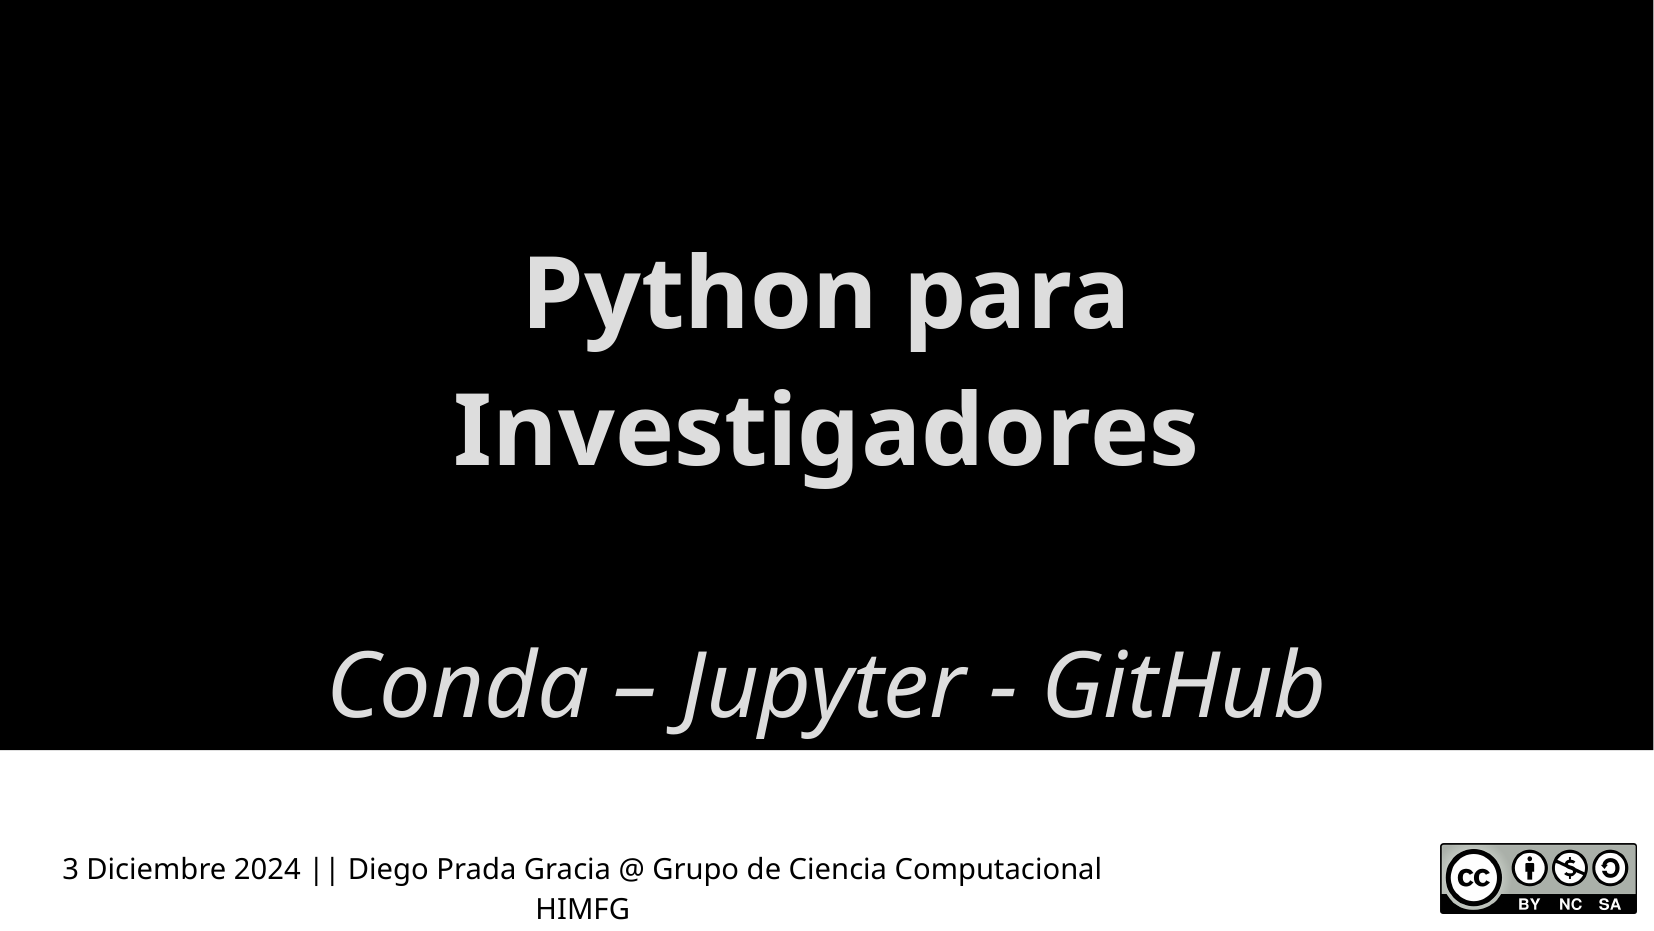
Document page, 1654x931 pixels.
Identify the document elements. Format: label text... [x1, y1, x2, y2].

picture [1440, 843, 1637, 914]
text_box Python para Investigadores Conda – Jupyter - GitHub [241, 214, 1413, 690]
text_box 3 Diciembre 2024 || Diego Prada Gracia @ Grupo de Ciencia Computacional HIMFG [28, 841, 1138, 897]
text_box [0, 0, 1654, 751]
